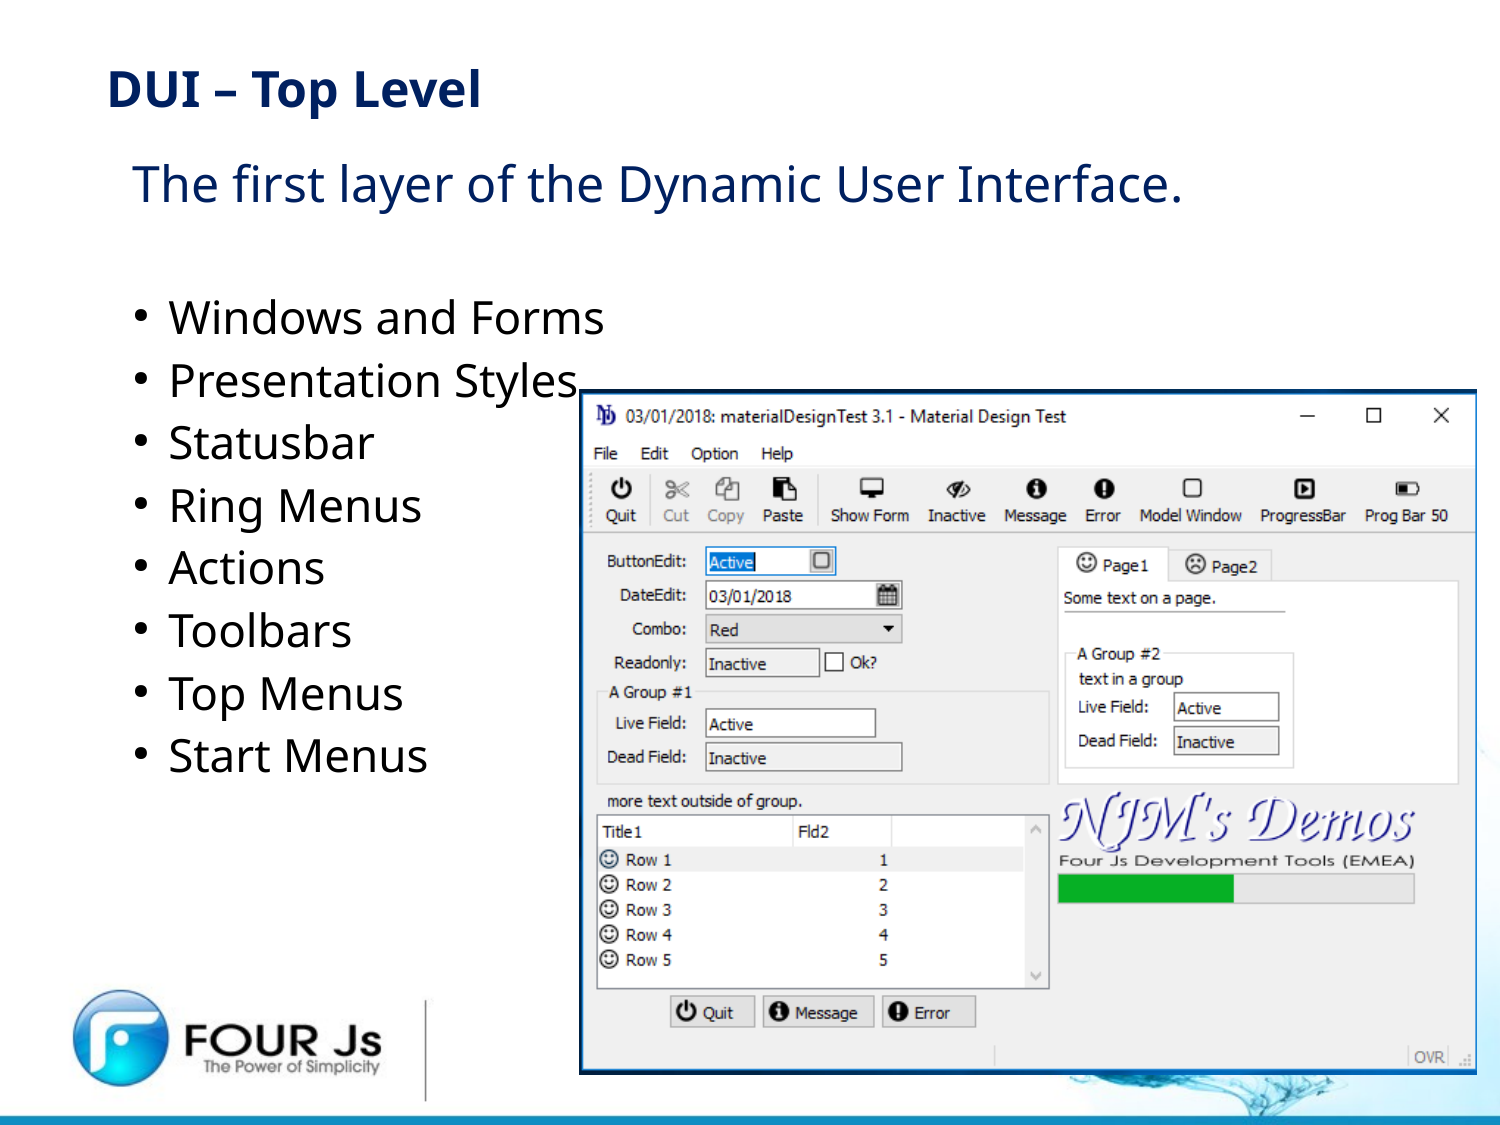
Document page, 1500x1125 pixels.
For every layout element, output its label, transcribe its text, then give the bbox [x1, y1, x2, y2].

title DUI – Top Level [106, 35, 1388, 142]
text_box The first layer of the Dynamic User Interface. Windows and Forms Presentation Styles Statusbar Ring Menus Actions Toolbars Top Menus Start Menus [118, 141, 1397, 910]
picture [0, 0, 1500, 1122]
